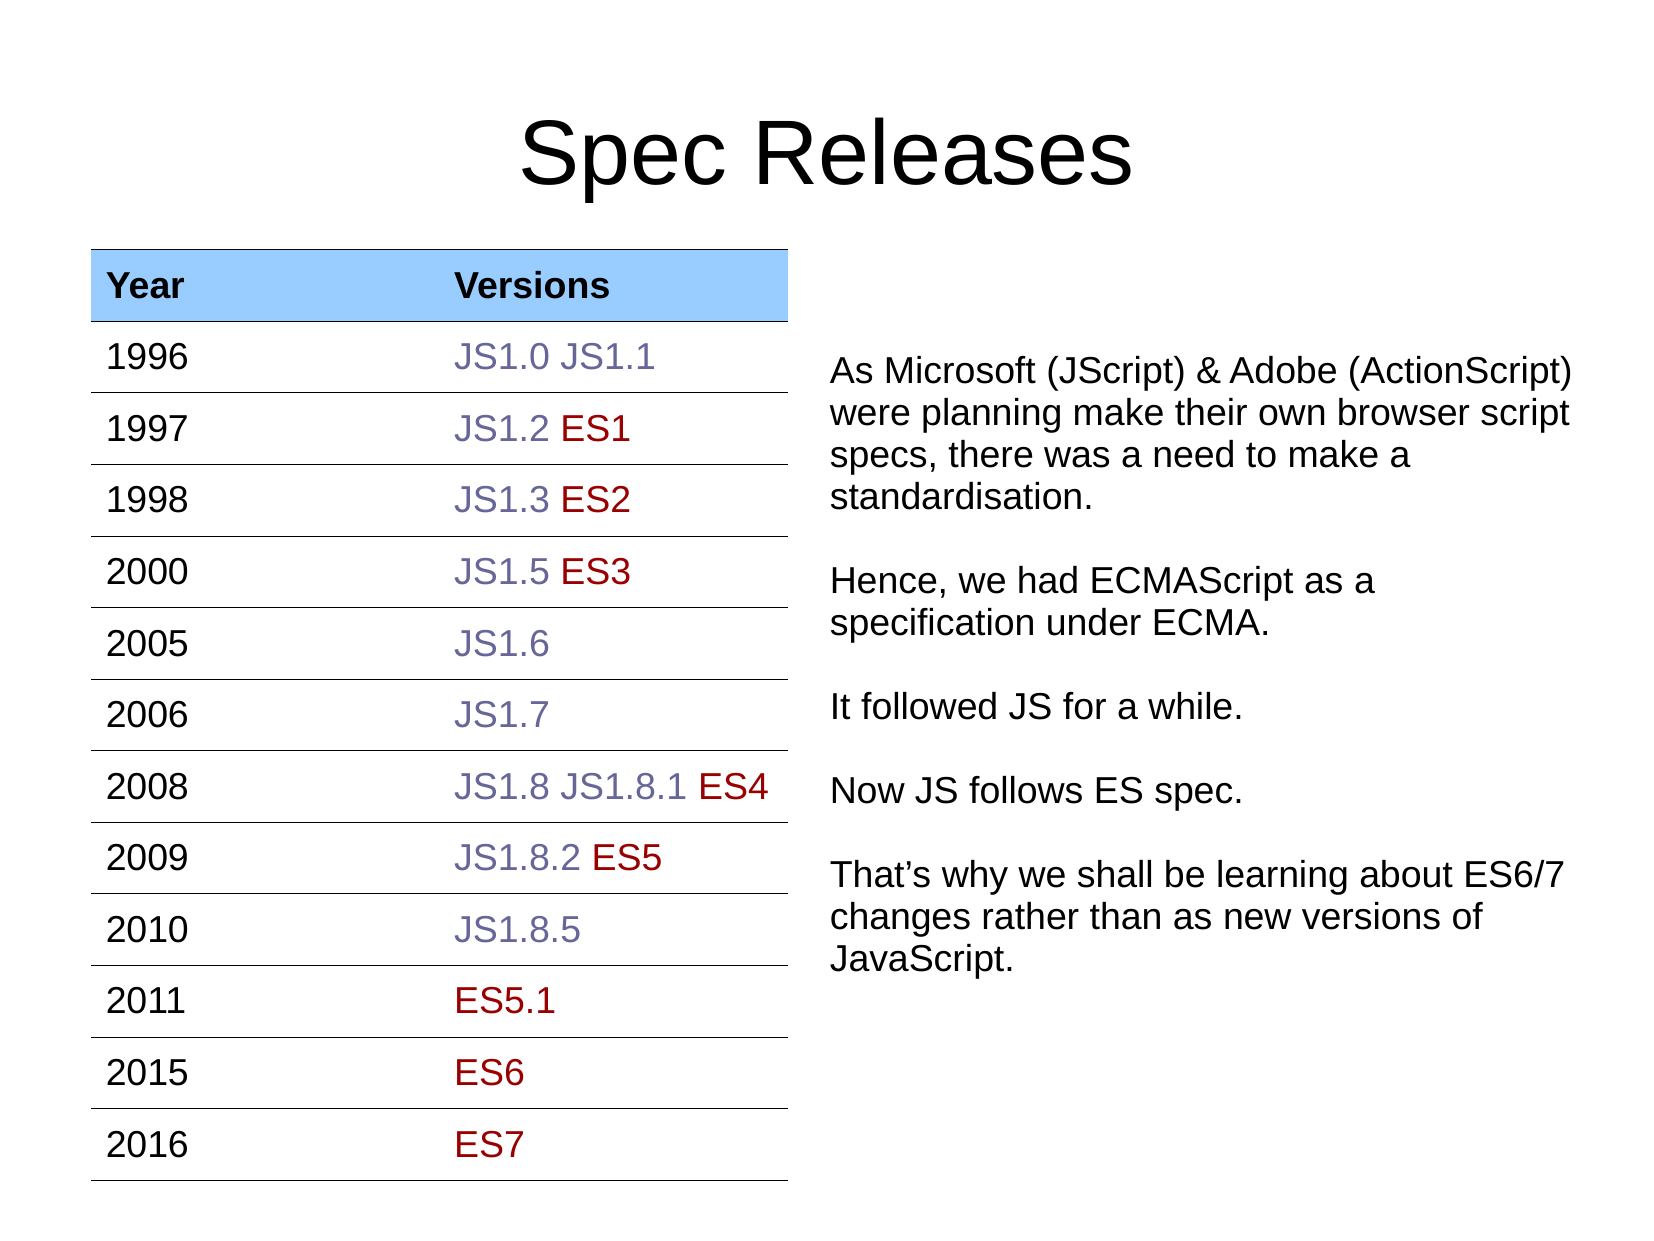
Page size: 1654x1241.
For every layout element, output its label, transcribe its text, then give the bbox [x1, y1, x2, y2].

table_cell ES5.1 [439, 966, 788, 1037]
table_header Versions [439, 250, 788, 321]
table_header Year [91, 250, 439, 321]
table_cell 2000 [91, 537, 439, 607]
table_cell 2009 [91, 823, 439, 893]
table_cell 2005 [91, 608, 439, 679]
table_cell 1998 [91, 465, 439, 536]
table_cell JS1.3 ES2 [439, 465, 788, 536]
table_cell JS1.2 ES1 [439, 393, 788, 464]
table_cell 2015 [91, 1038, 439, 1108]
table_cell ES7 [439, 1109, 788, 1180]
table_cell 1996 [91, 322, 439, 392]
table_cell 2006 [91, 680, 439, 750]
table_cell JS1.8.2 ES5 [439, 823, 788, 893]
text_box As Microsoft (JScript) & Adobe (ActionScript) were planning make their own browser script specs, there was a need to make a standardisation. Hence, we had ECMAScript as a specification under ECMA. It followed JS for a while. Now JS follows ES spec. That’s why we shall be learning about ES6/7 changes rather than as new versions of JavaScript. [814, 342, 1595, 988]
table_cell JS1.8 JS1.8.1 ES4 [439, 751, 788, 822]
table_cell JS1.5 ES3 [439, 537, 788, 607]
title Spec Releases [82, 49, 1571, 257]
table_cell 1997 [91, 393, 439, 464]
table_cell 2016 [91, 1109, 439, 1180]
table_cell JS1.8.5 [439, 894, 788, 965]
table_cell 2011 [91, 966, 439, 1037]
table_cell ES6 [439, 1038, 788, 1108]
table_cell 2010 [91, 894, 439, 965]
table_cell JS1.0 JS1.1 [439, 322, 788, 392]
table_cell JS1.6 [439, 608, 788, 679]
table_cell JS1.7 [439, 680, 788, 750]
table_cell 2008 [91, 751, 439, 822]
